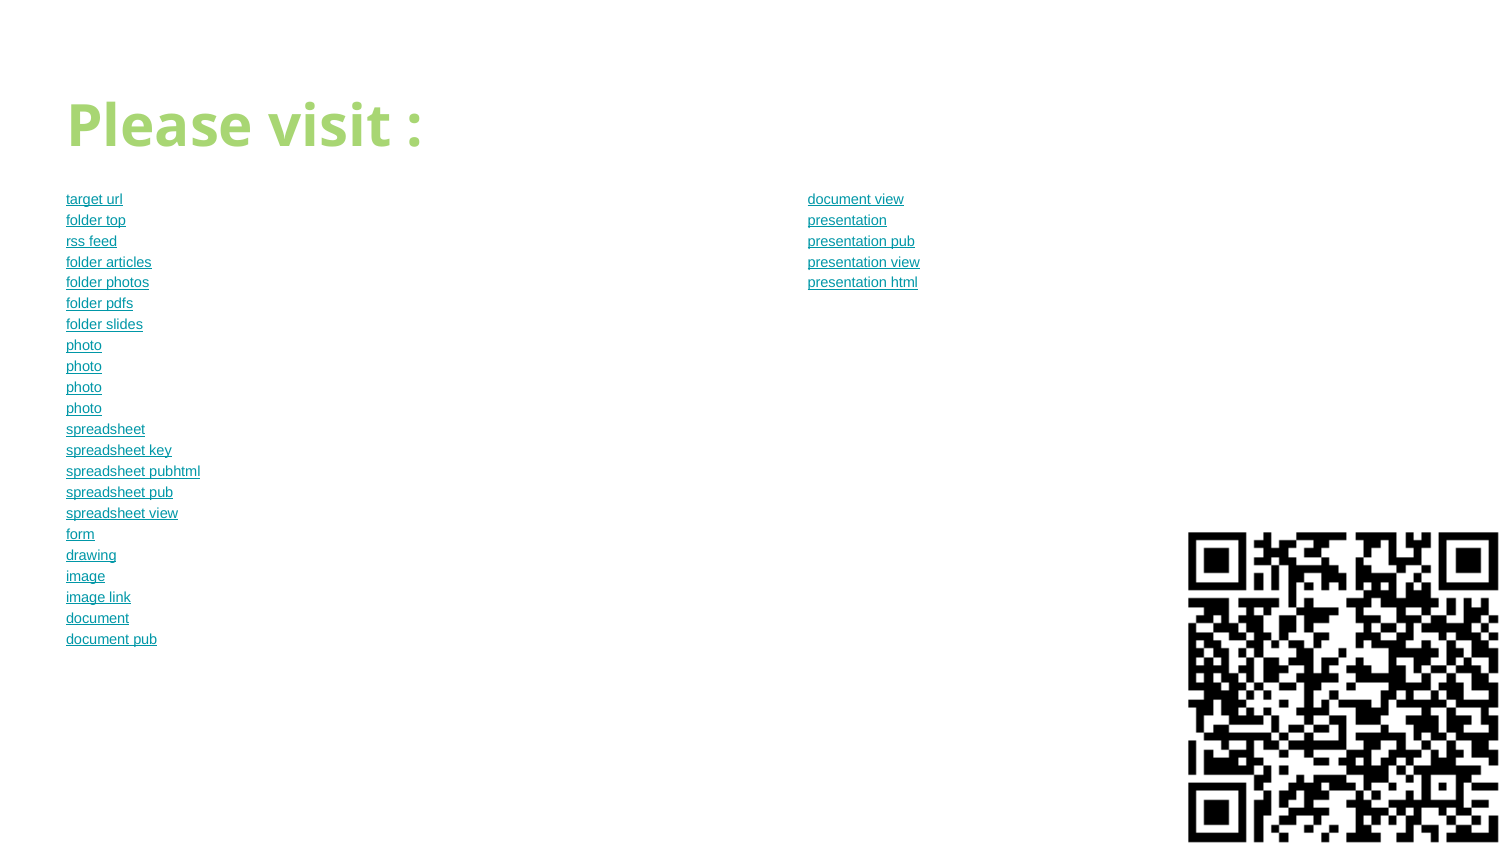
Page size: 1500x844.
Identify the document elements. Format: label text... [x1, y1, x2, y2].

title Please visit : [51, 72, 1449, 167]
list document view presentation presentation pub presentation view presentation html [792, 189, 1449, 750]
list target url folder top rss feed folder articles folder photos folder pdfs folder slides photo photo photo photo spreadsheet spreadsheet key spreadsheet pubhtml spreadsheet pub spreadsheet view form drawing image image link document document pub [51, 189, 708, 750]
picture [1187, 531, 1500, 844]
